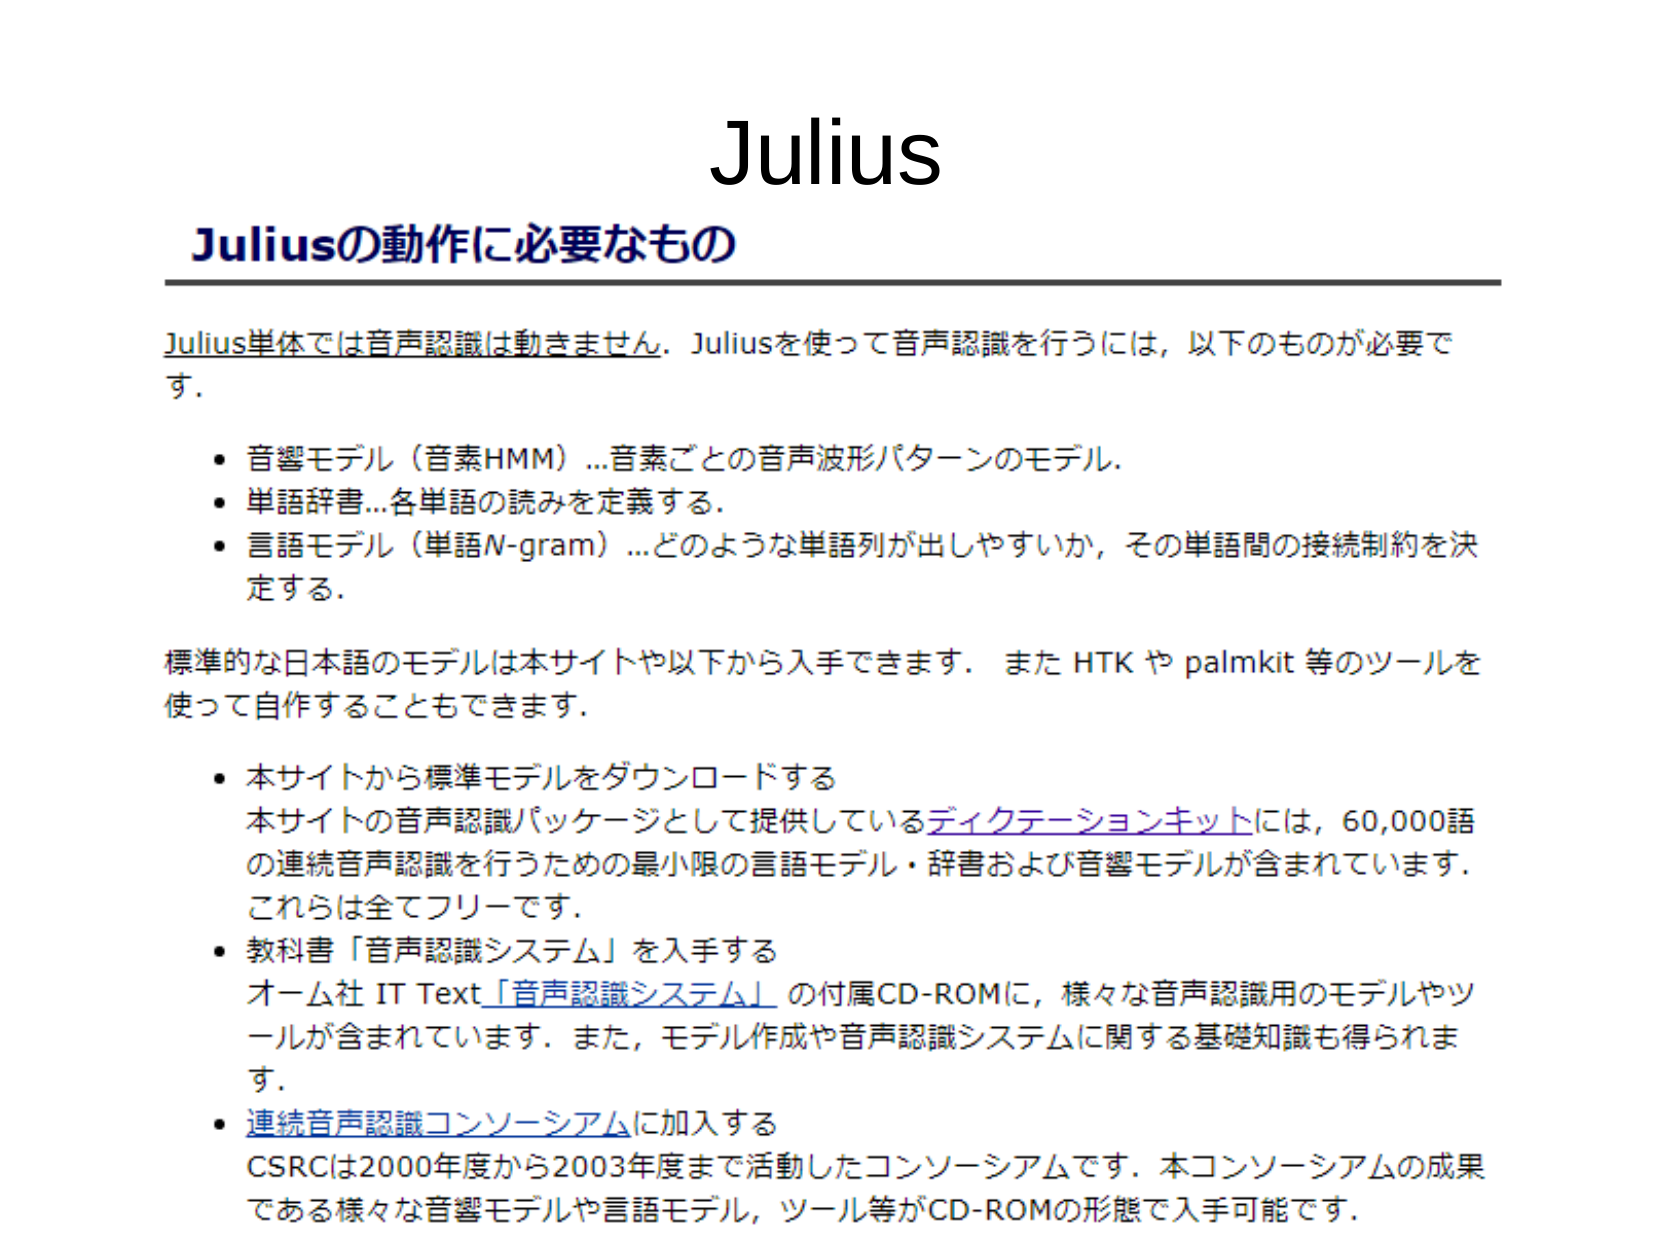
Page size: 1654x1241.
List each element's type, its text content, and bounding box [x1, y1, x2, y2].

title Julius [82, 49, 1571, 257]
picture [147, 206, 1506, 1239]
